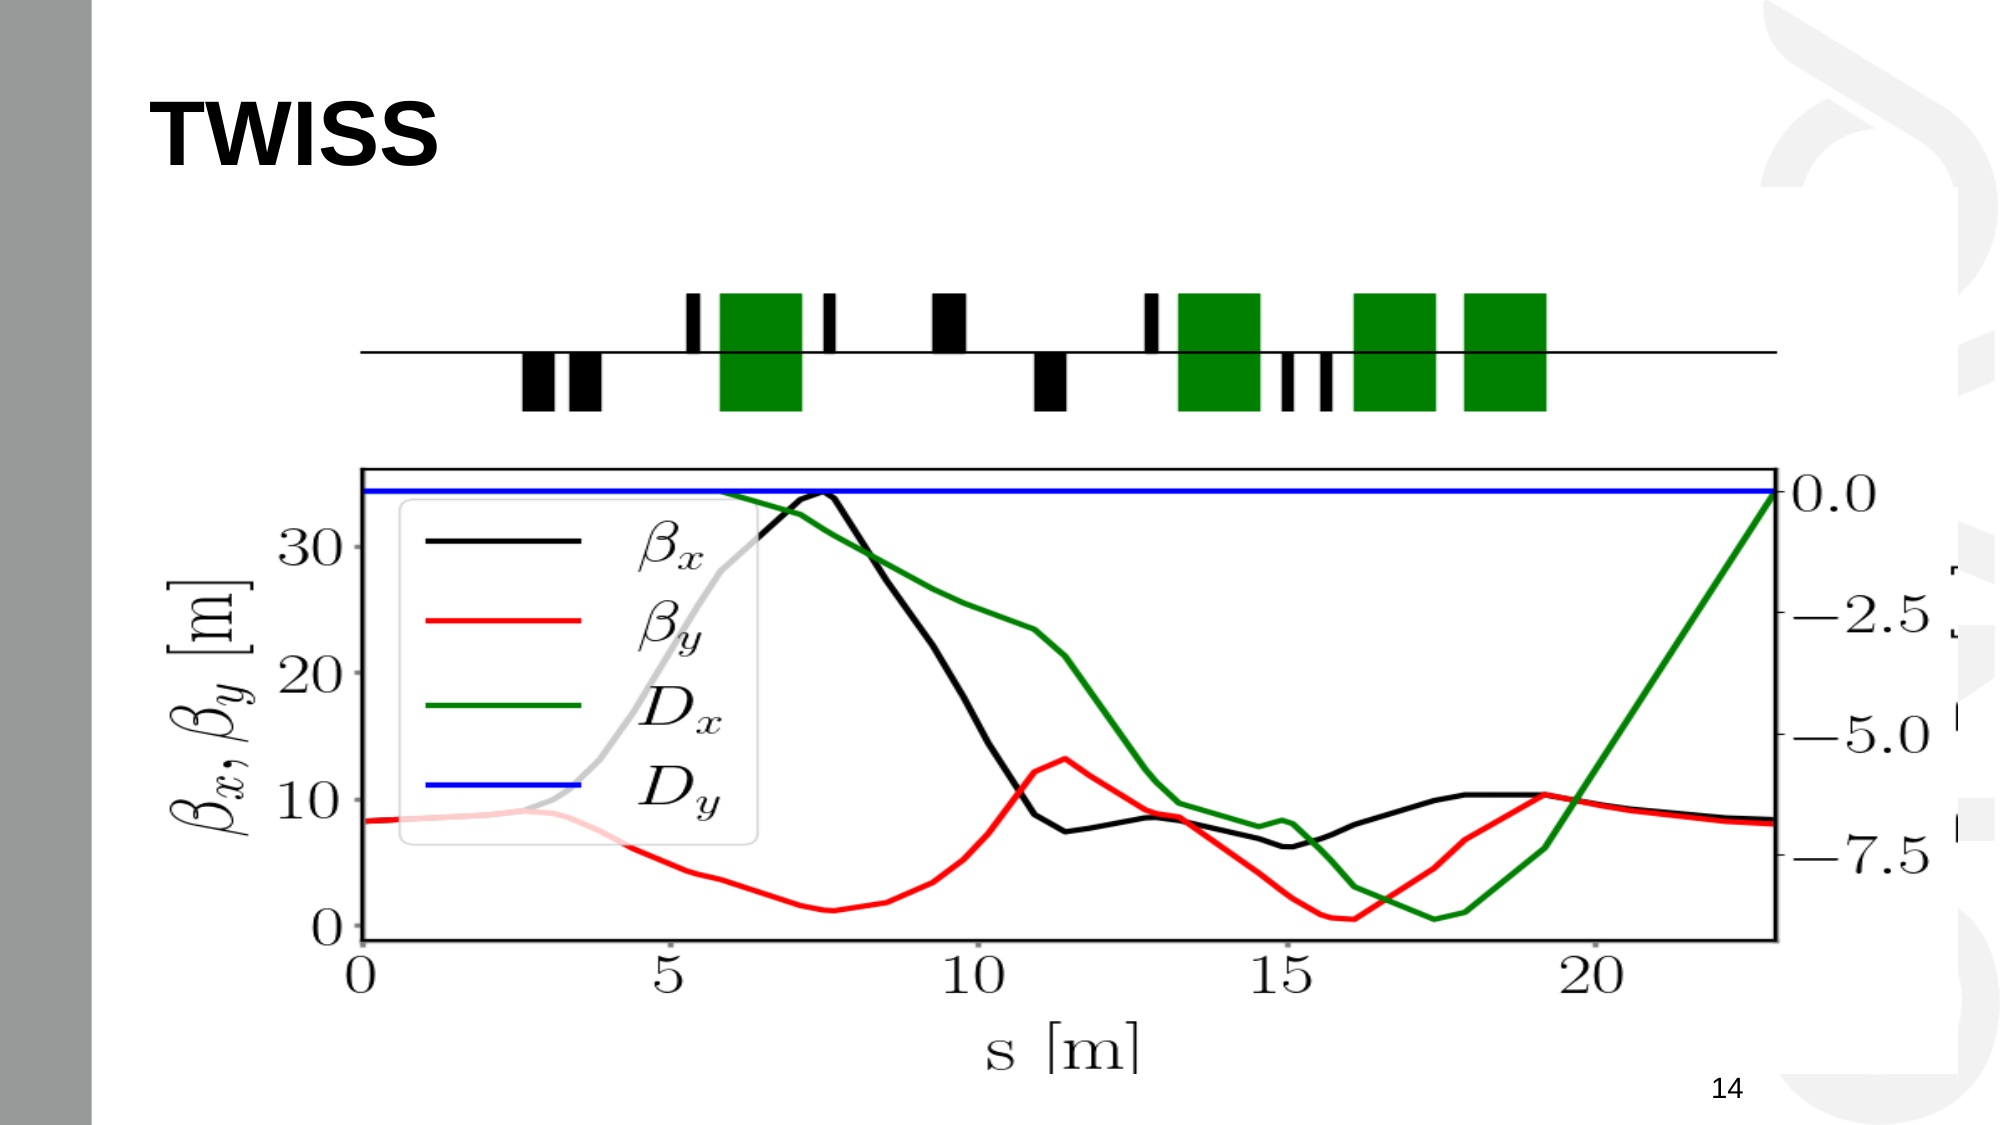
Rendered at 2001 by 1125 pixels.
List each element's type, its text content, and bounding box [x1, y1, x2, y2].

text_box TWISS [135, 75, 1276, 187]
picture [135, 0, 2000, 1125]
